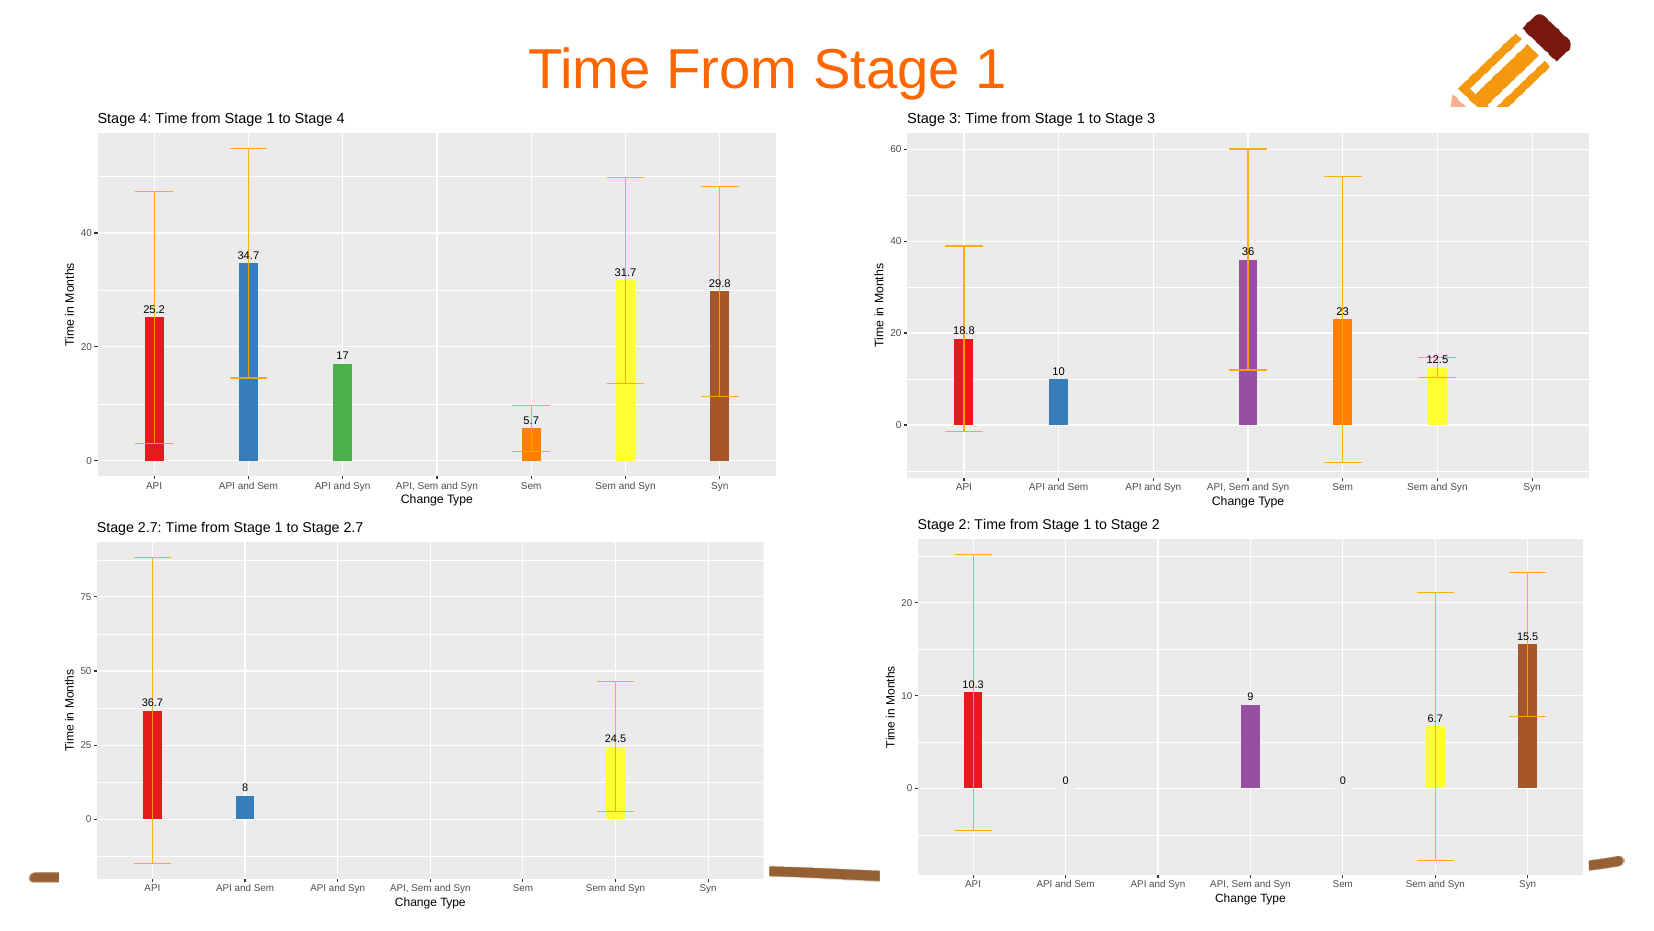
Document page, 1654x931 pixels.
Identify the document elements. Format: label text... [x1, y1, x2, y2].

picture [59, 107, 782, 514]
title Time From Stage 1 [88, 17, 1447, 122]
picture [29, 14, 1625, 916]
